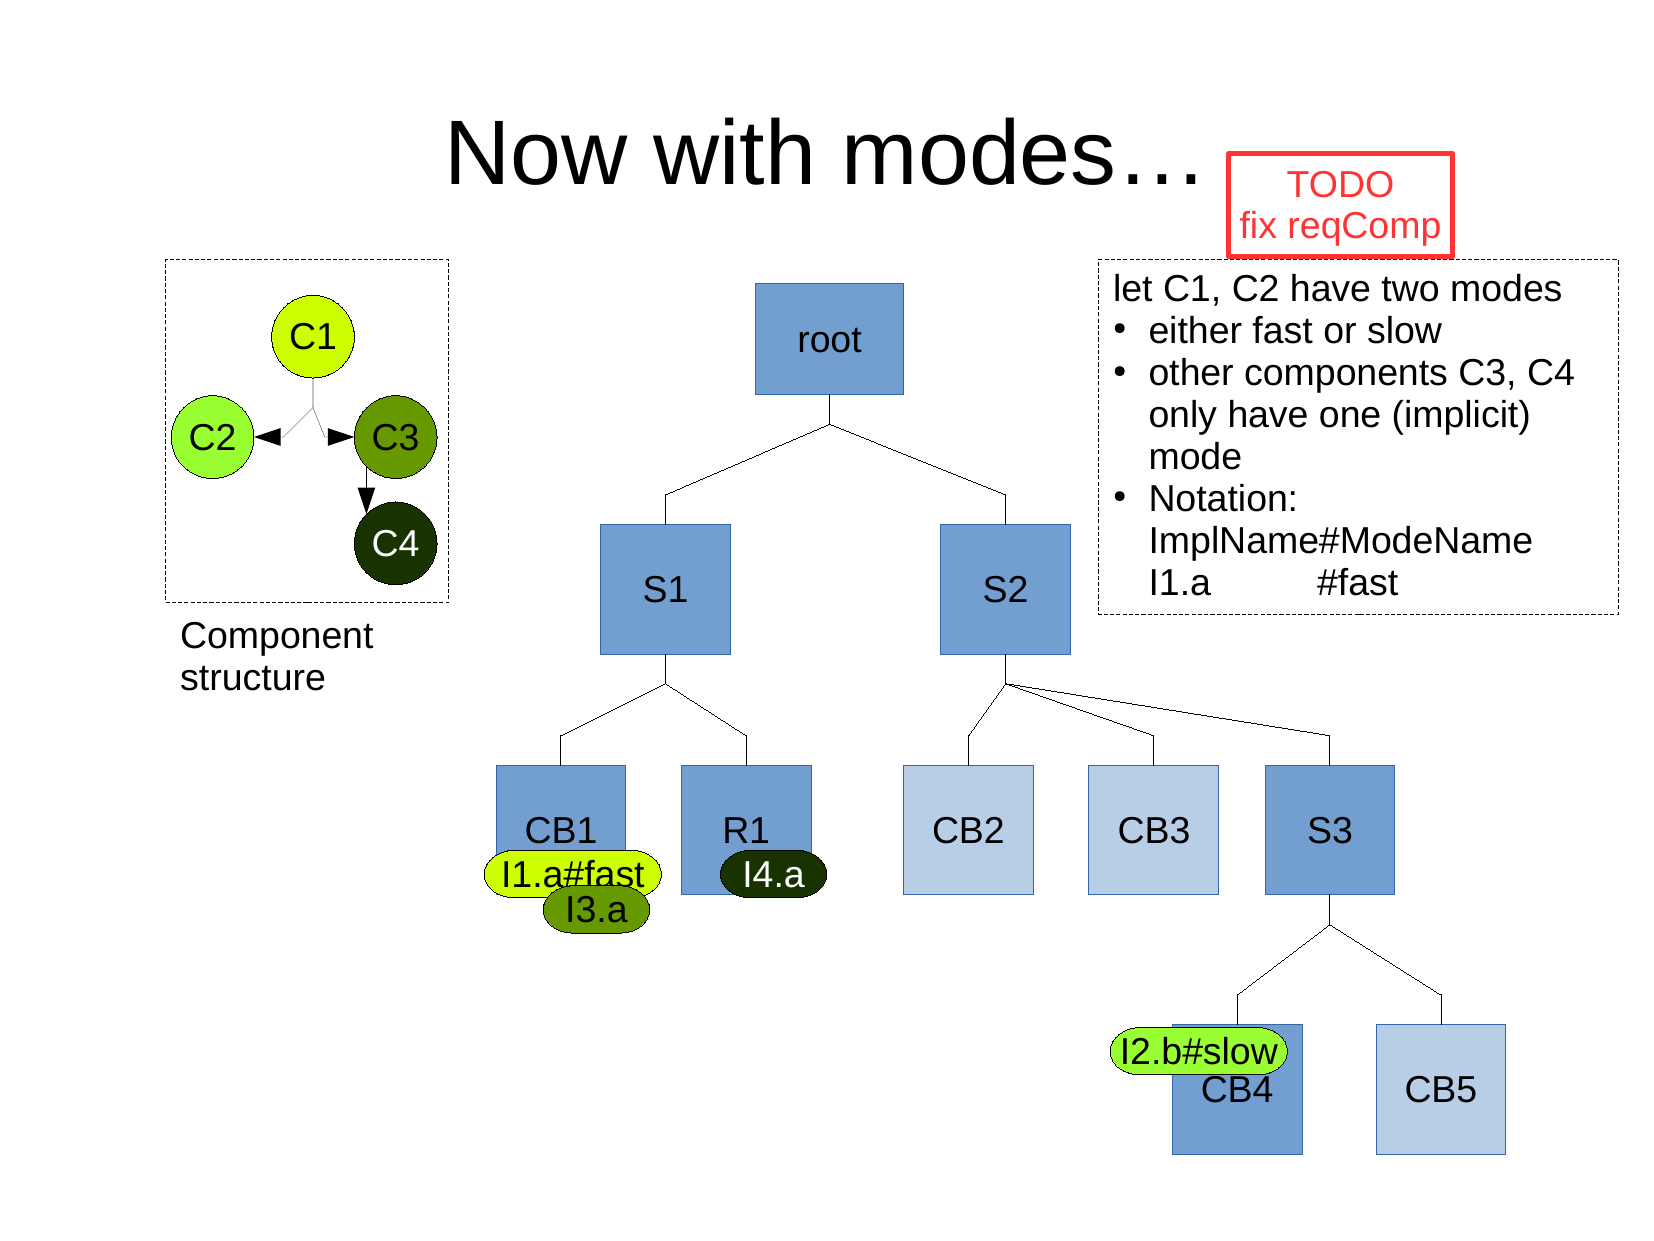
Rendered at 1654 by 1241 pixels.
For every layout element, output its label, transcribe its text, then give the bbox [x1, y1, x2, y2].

text_box CB3 [1088, 765, 1219, 895]
text_box I2.b#slow [1110, 1027, 1288, 1075]
text_box CB4 [1172, 1024, 1303, 1155]
text_box I3.a [543, 885, 650, 934]
text_box CB2 [903, 765, 1034, 895]
text_box C4 [354, 501, 438, 585]
text_box let C1, C2 have two modes either fast or slow other components C3, C4 only have one (implicit) mode Notation: ImplName#ModeName I1.a #fast [1098, 259, 1619, 615]
text_box I1.a#fast [484, 850, 662, 898]
text_box R1 [681, 765, 812, 895]
title Now with modes… [82, 49, 1571, 257]
text_box C3 [354, 395, 438, 479]
text_box S1 [600, 524, 731, 655]
text_box root [755, 283, 904, 395]
text_box S3 [1265, 765, 1395, 895]
text_box S2 [940, 524, 1071, 655]
text_box C1 [271, 295, 355, 378]
text_box Component structure [165, 606, 389, 706]
text_box TODO fix reqComp [1228, 153, 1453, 257]
text_box C2 [171, 395, 254, 479]
text_box CB5 [1376, 1024, 1506, 1155]
text_box I4.a [720, 850, 827, 898]
text_box CB1 [496, 765, 626, 854]
